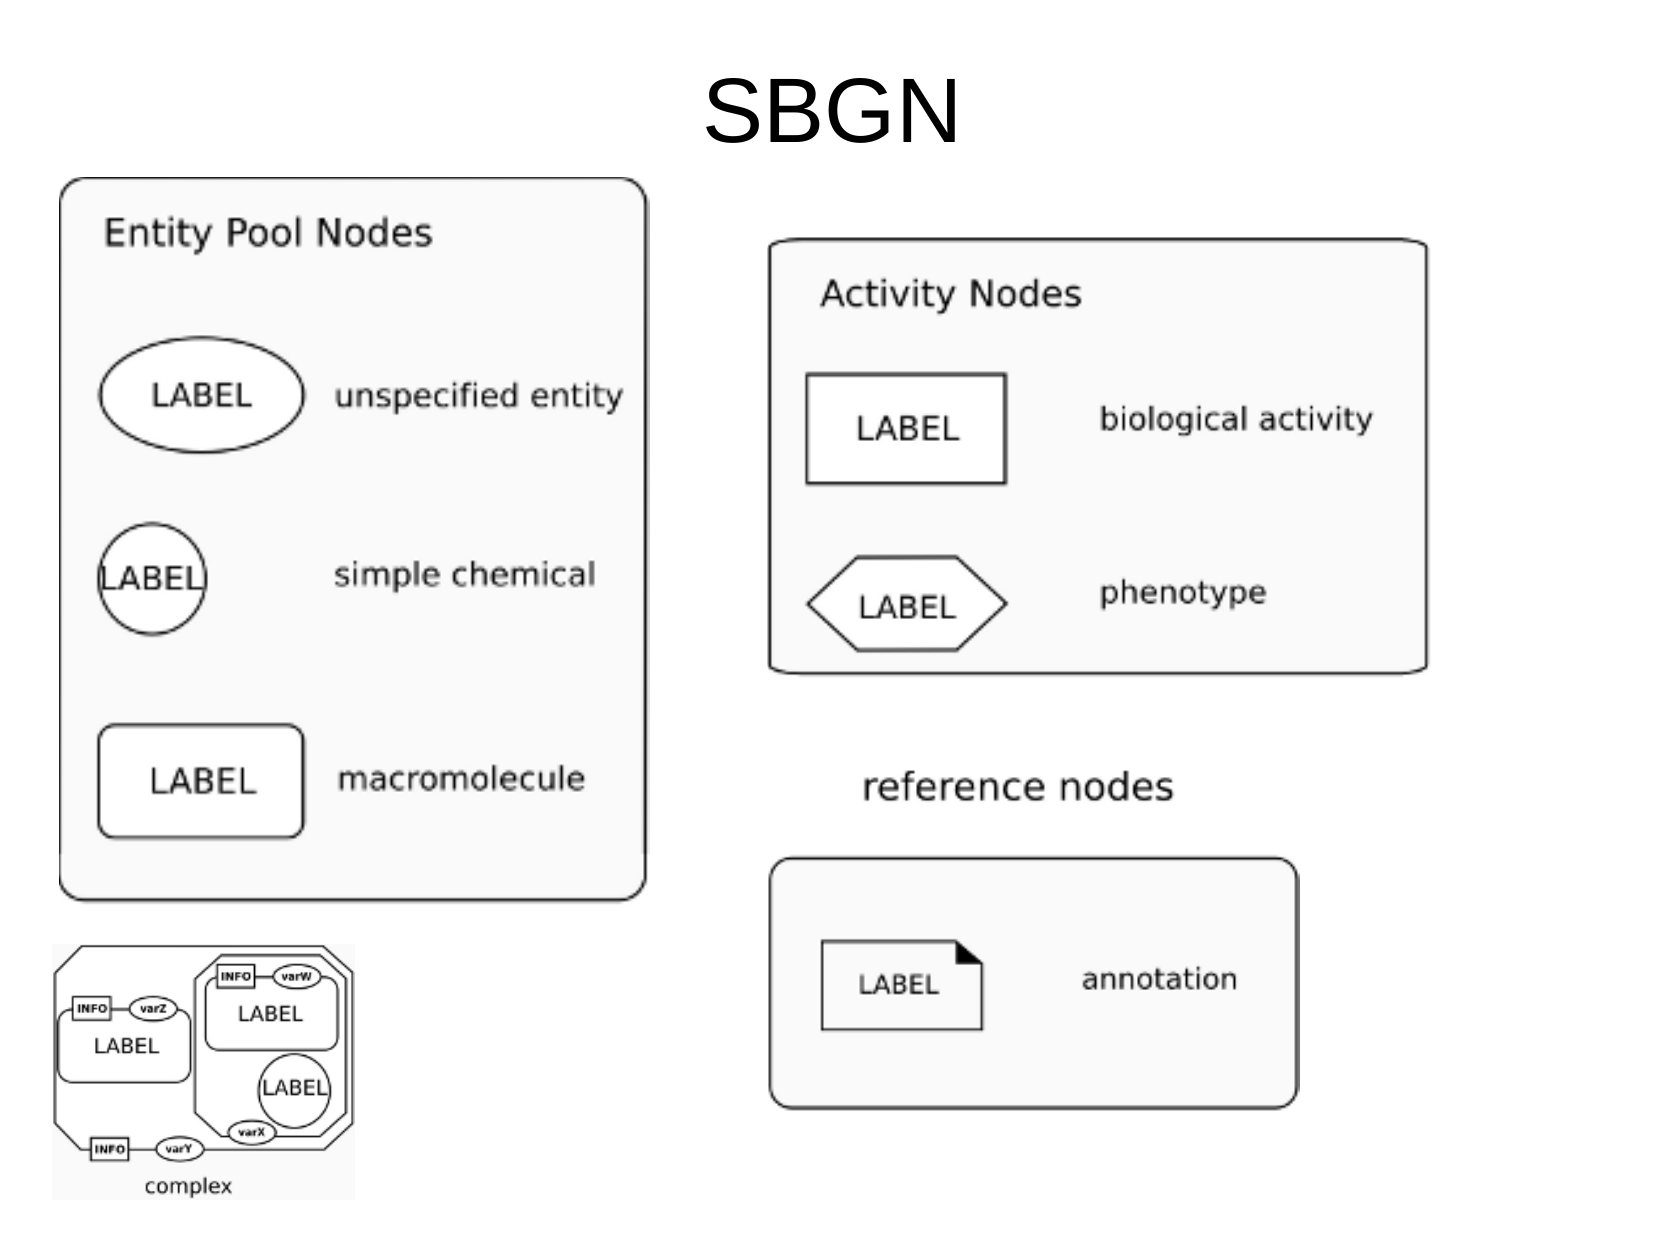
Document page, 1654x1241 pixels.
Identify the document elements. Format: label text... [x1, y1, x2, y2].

picture [59, 177, 650, 907]
picture [767, 767, 1300, 1113]
title SBGN [88, 14, 1577, 207]
picture [52, 944, 355, 1200]
picture [767, 236, 1433, 680]
